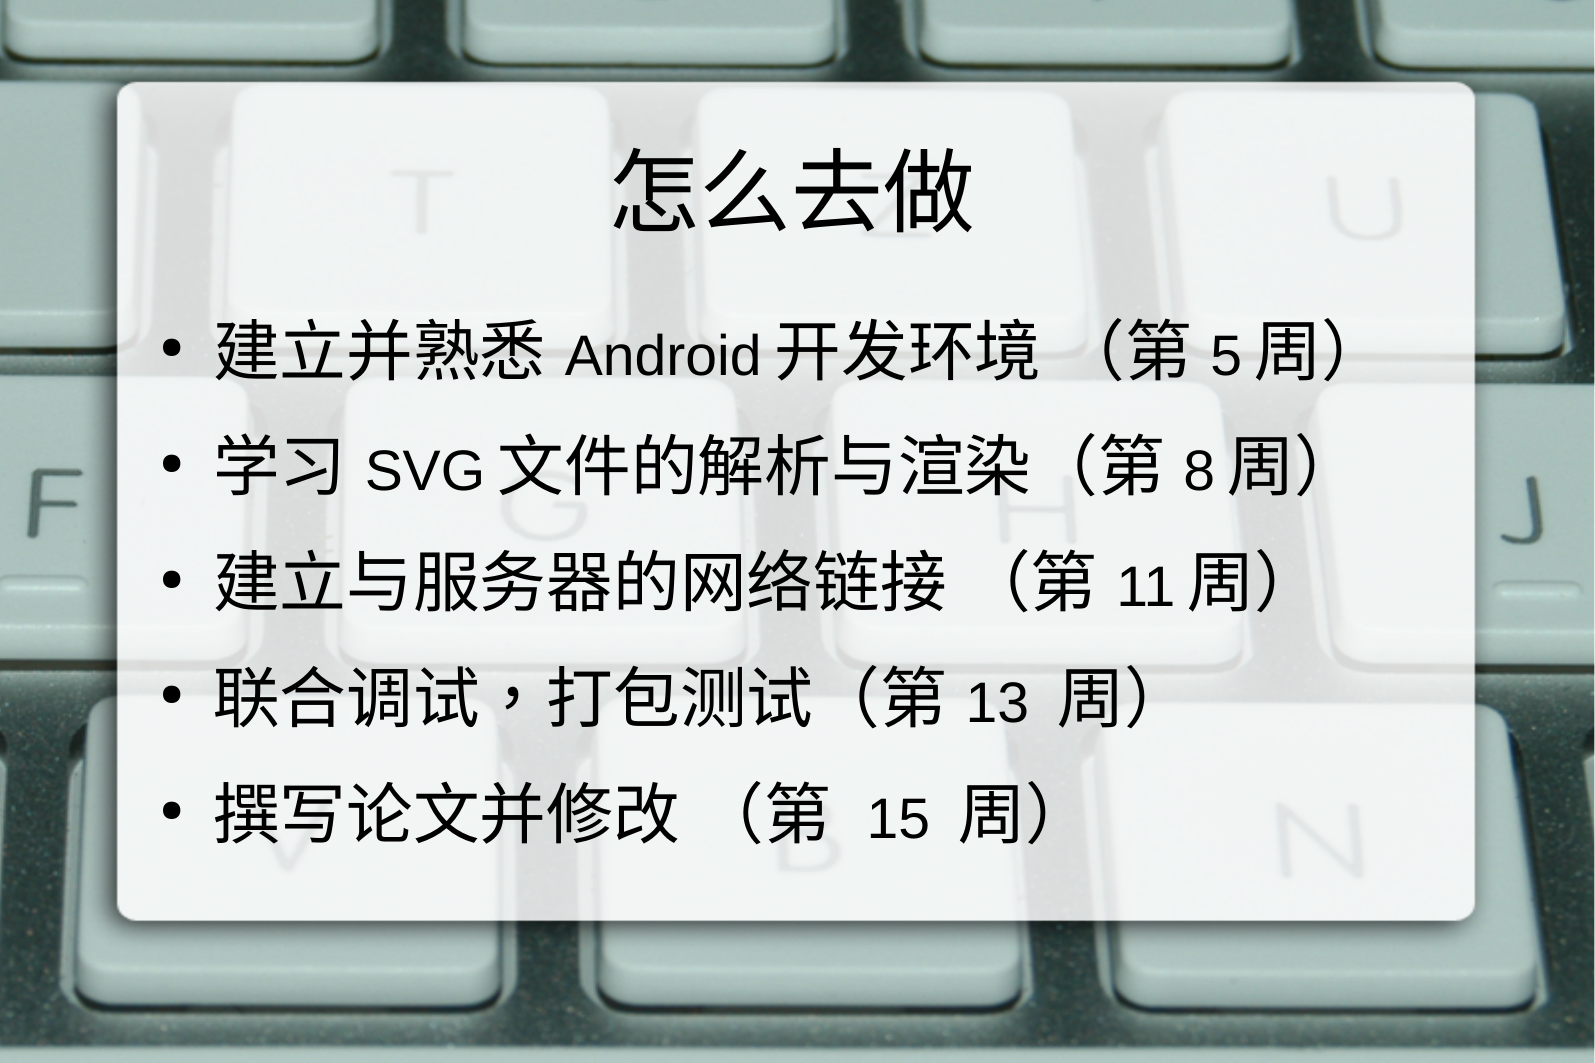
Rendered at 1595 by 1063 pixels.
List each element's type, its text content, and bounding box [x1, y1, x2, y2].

title 怎么去做 [130, 100, 1453, 279]
picture [0, 0, 1595, 1063]
list 建立并熟悉Android开发环境 （第5周） 学习SVG文件的解析与渲染（第8周） 建立与服务器的网络链接 （第11周） 联合调试，打包测试（第13 周） 撰写论文并修改 （第 15 周） [142, 303, 1453, 922]
